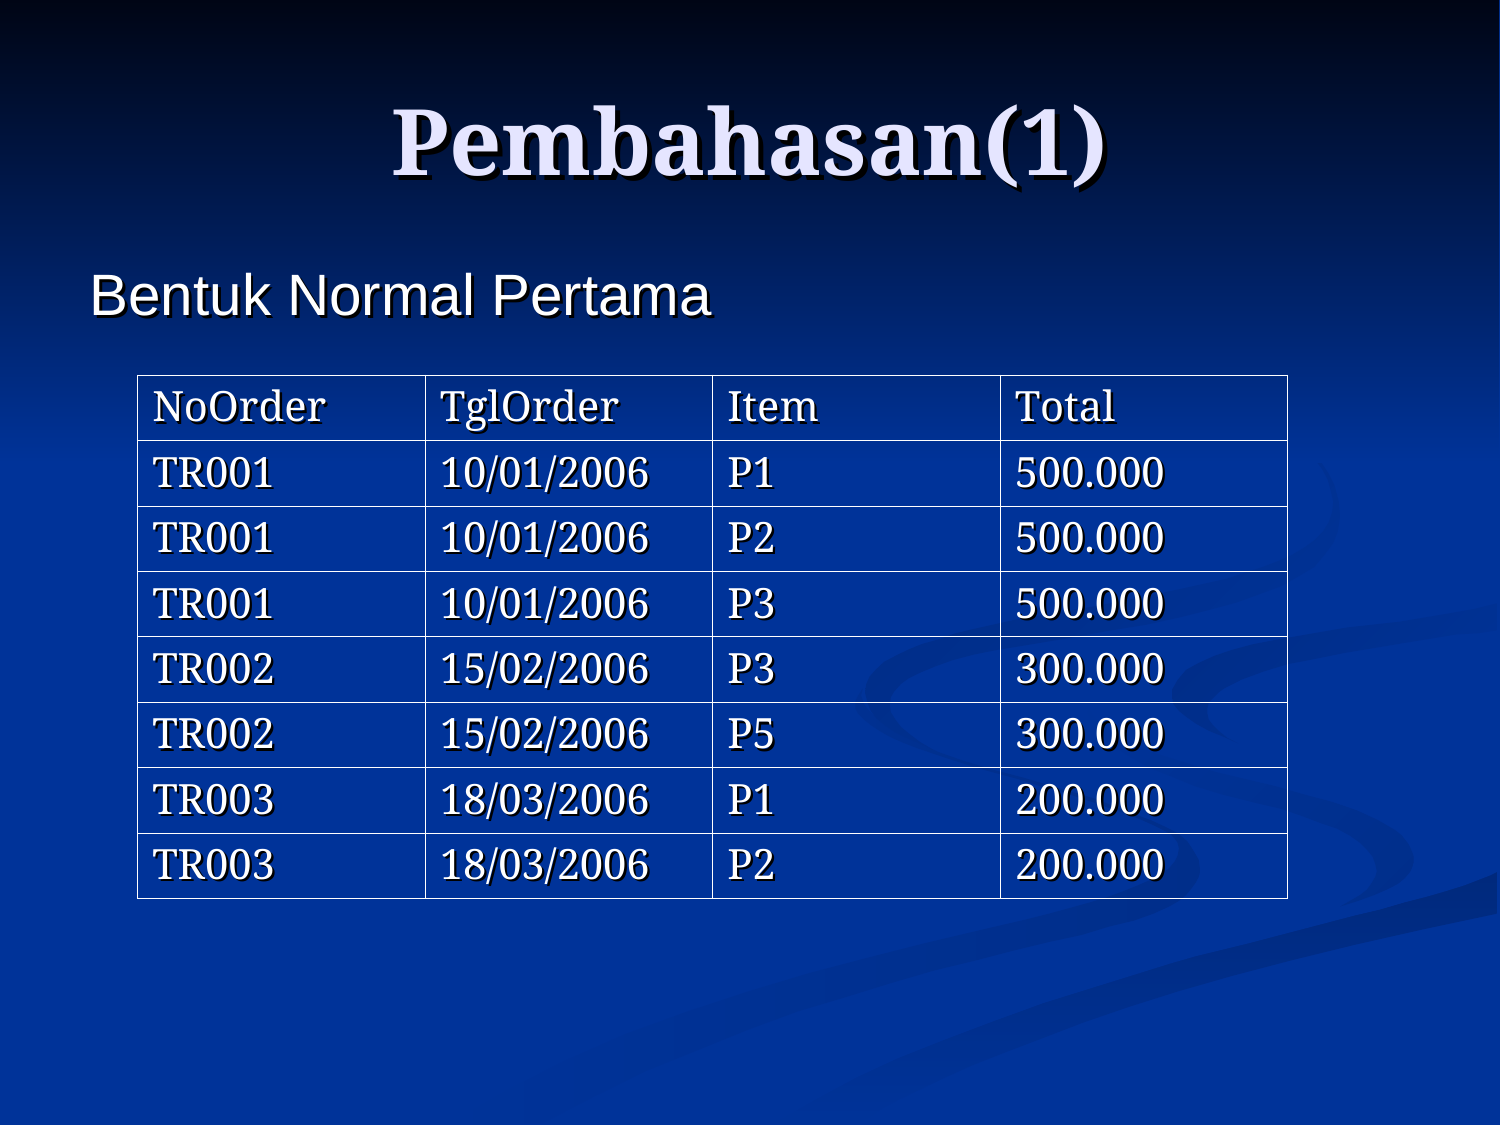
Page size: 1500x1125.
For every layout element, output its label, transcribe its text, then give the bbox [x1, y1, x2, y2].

table_cell 15/02/2006 [426, 703, 712, 767]
table_cell 18/03/2006 [426, 768, 712, 833]
table_cell 10/01/2006 [426, 441, 712, 506]
table_cell TR001 [138, 572, 425, 636]
table_cell TR002 [138, 637, 425, 702]
table_cell 500.000 [1001, 507, 1287, 571]
table_cell 18/03/2006 [426, 834, 712, 898]
table_cell P3 [713, 572, 1000, 636]
table_cell P1 [713, 441, 1000, 506]
table_cell 500.000 [1001, 441, 1287, 506]
table_cell 200.000 [1001, 768, 1287, 833]
table_header Total [1001, 376, 1287, 440]
table_cell 10/01/2006 [426, 507, 712, 571]
table_cell 500.000 [1001, 572, 1287, 636]
table_cell TR002 [138, 703, 425, 767]
table_cell TR001 [138, 441, 425, 506]
table_header TglOrder [426, 376, 712, 440]
table_cell 15/02/2006 [426, 637, 712, 702]
table_cell TR001 [138, 507, 425, 571]
table_cell P1 [713, 768, 1000, 833]
table_header Item [713, 376, 1000, 440]
list Bentuk Normal Pertama [75, 249, 738, 351]
table_cell P5 [713, 703, 1000, 767]
table_cell P2 [713, 834, 1000, 898]
table_cell 300.000 [1001, 703, 1287, 767]
title Pembahasan(1) [75, 45, 1426, 233]
table_cell TR003 [138, 834, 425, 898]
table_cell TR003 [138, 768, 425, 833]
table_cell 200.000 [1001, 834, 1287, 898]
table_header NoOrder [138, 376, 425, 440]
table_cell P3 [713, 637, 1000, 702]
table_cell 10/01/2006 [426, 572, 712, 636]
table_cell P2 [713, 507, 1000, 571]
table_cell 300.000 [1001, 637, 1287, 702]
